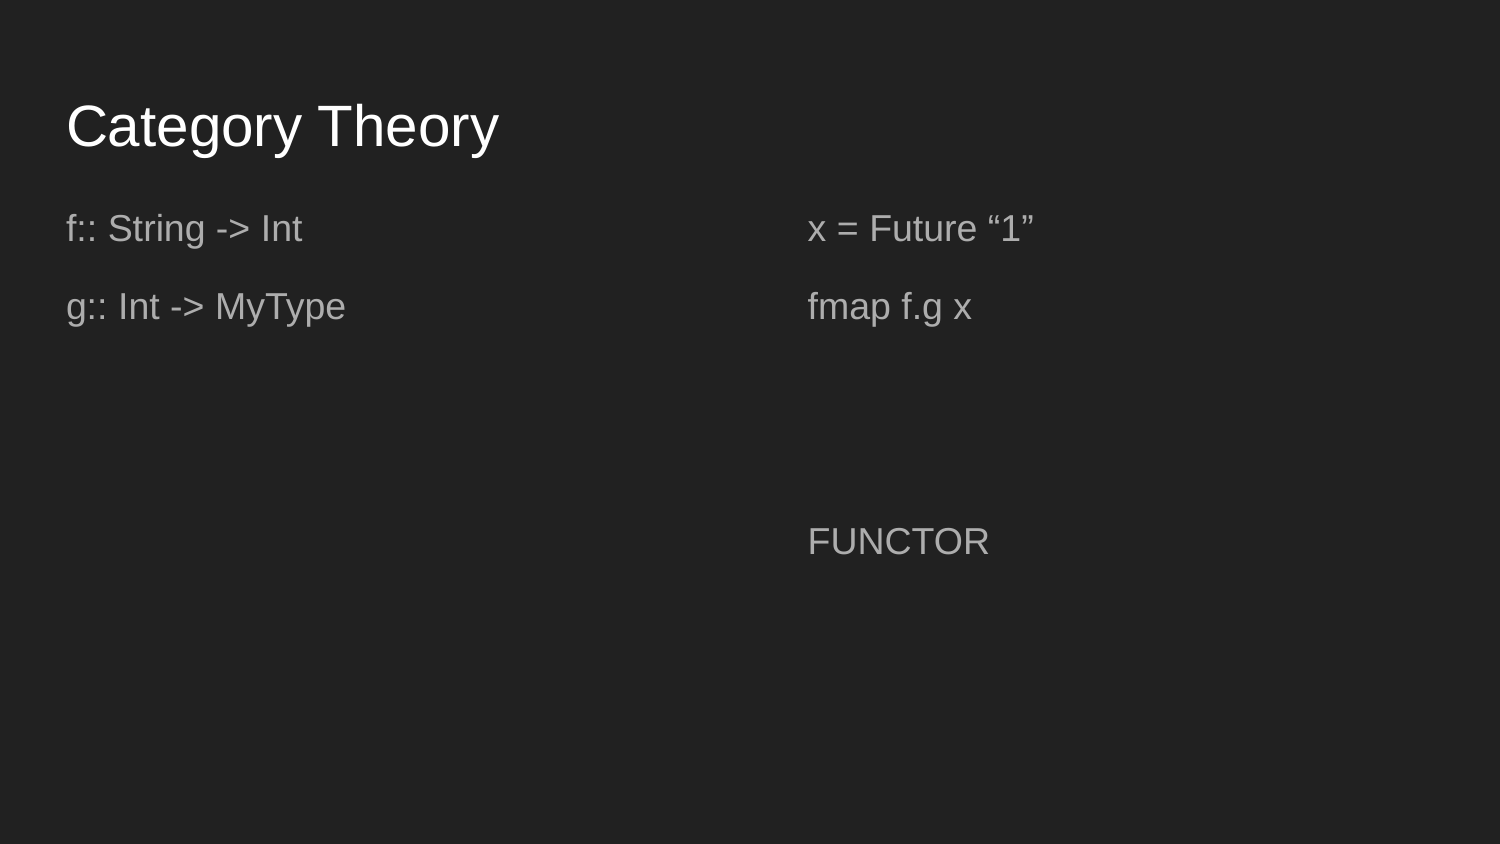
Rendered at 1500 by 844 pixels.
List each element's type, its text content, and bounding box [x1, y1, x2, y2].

title Category Theory [51, 72, 1449, 167]
list x = Future “1” fmap f.g x FUNCTOR [792, 189, 1449, 750]
list f:: String -> Int g:: Int -> MyType [51, 189, 708, 750]
